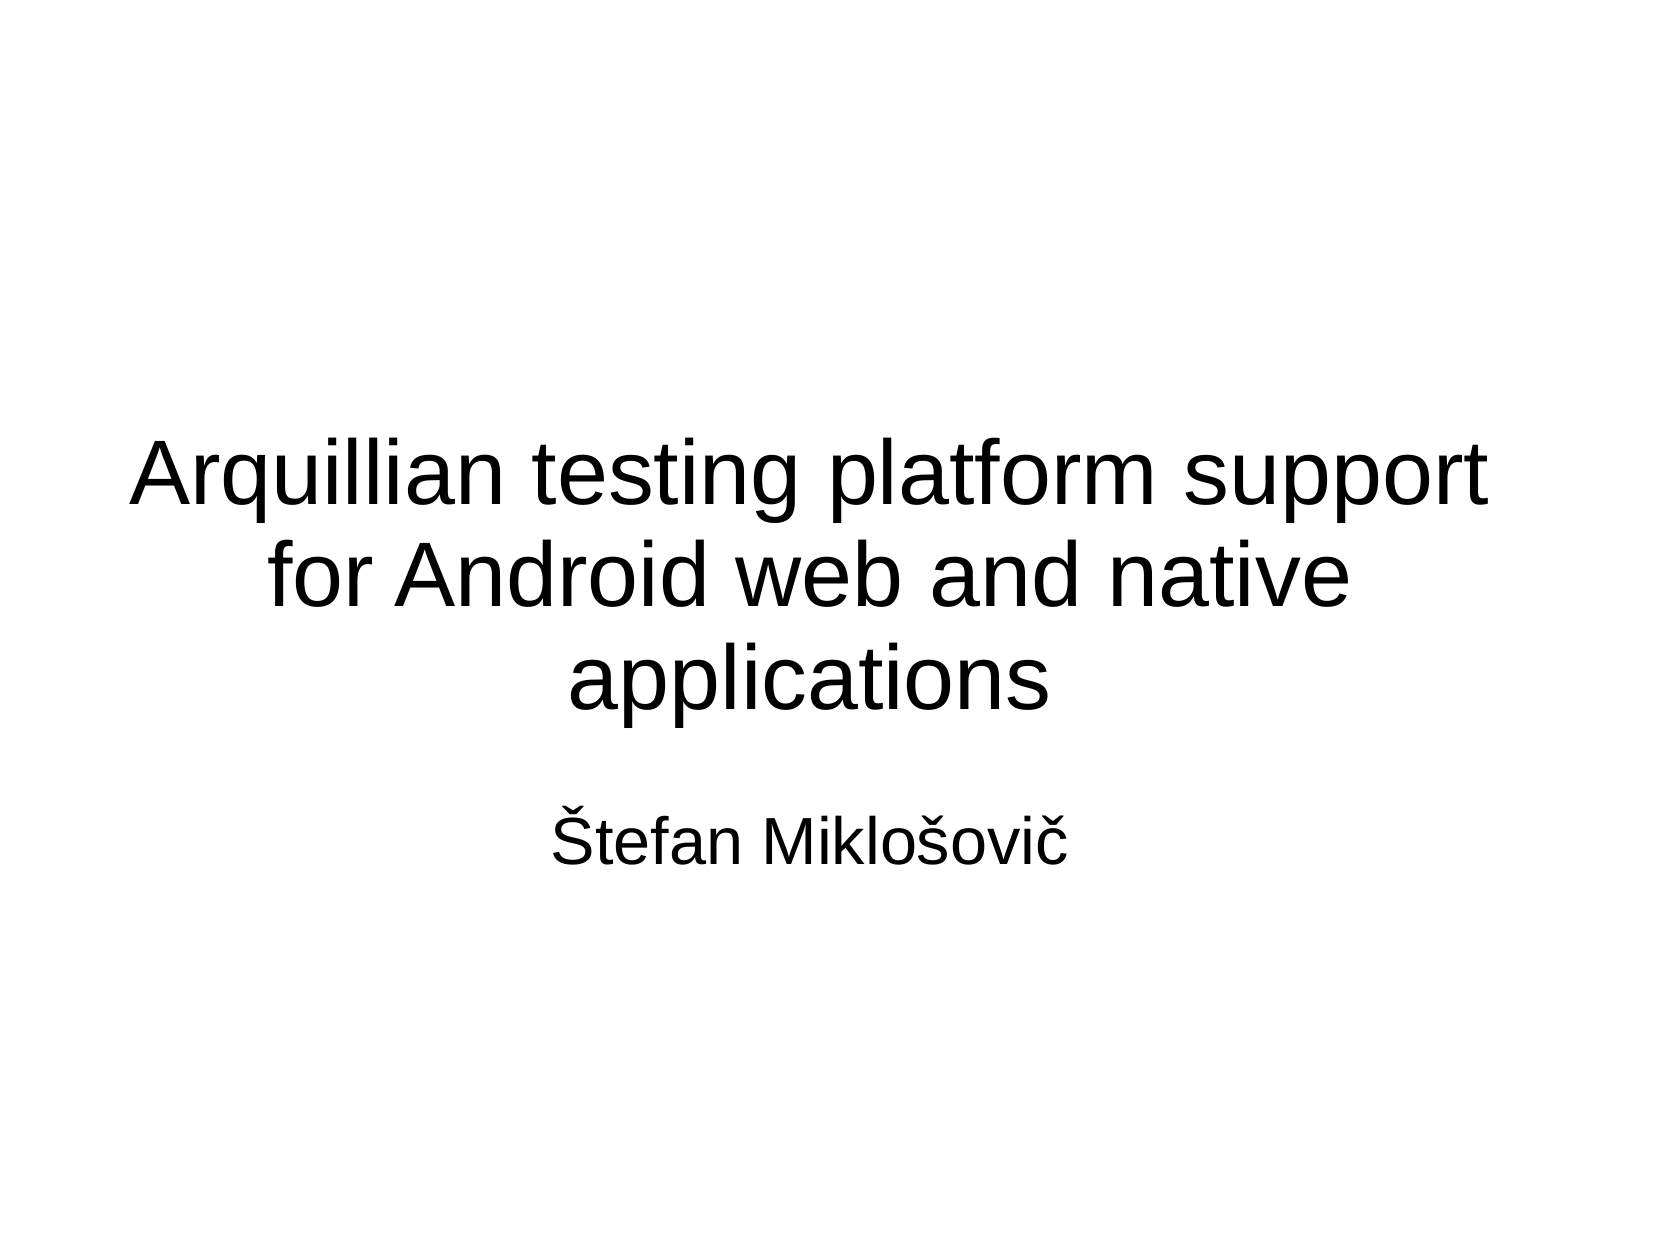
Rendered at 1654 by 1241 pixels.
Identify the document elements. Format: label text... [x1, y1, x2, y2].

subtitle Arquillian testing platform support for Android web and native applications Štefan Miklošovič [82, 290, 1538, 1010]
